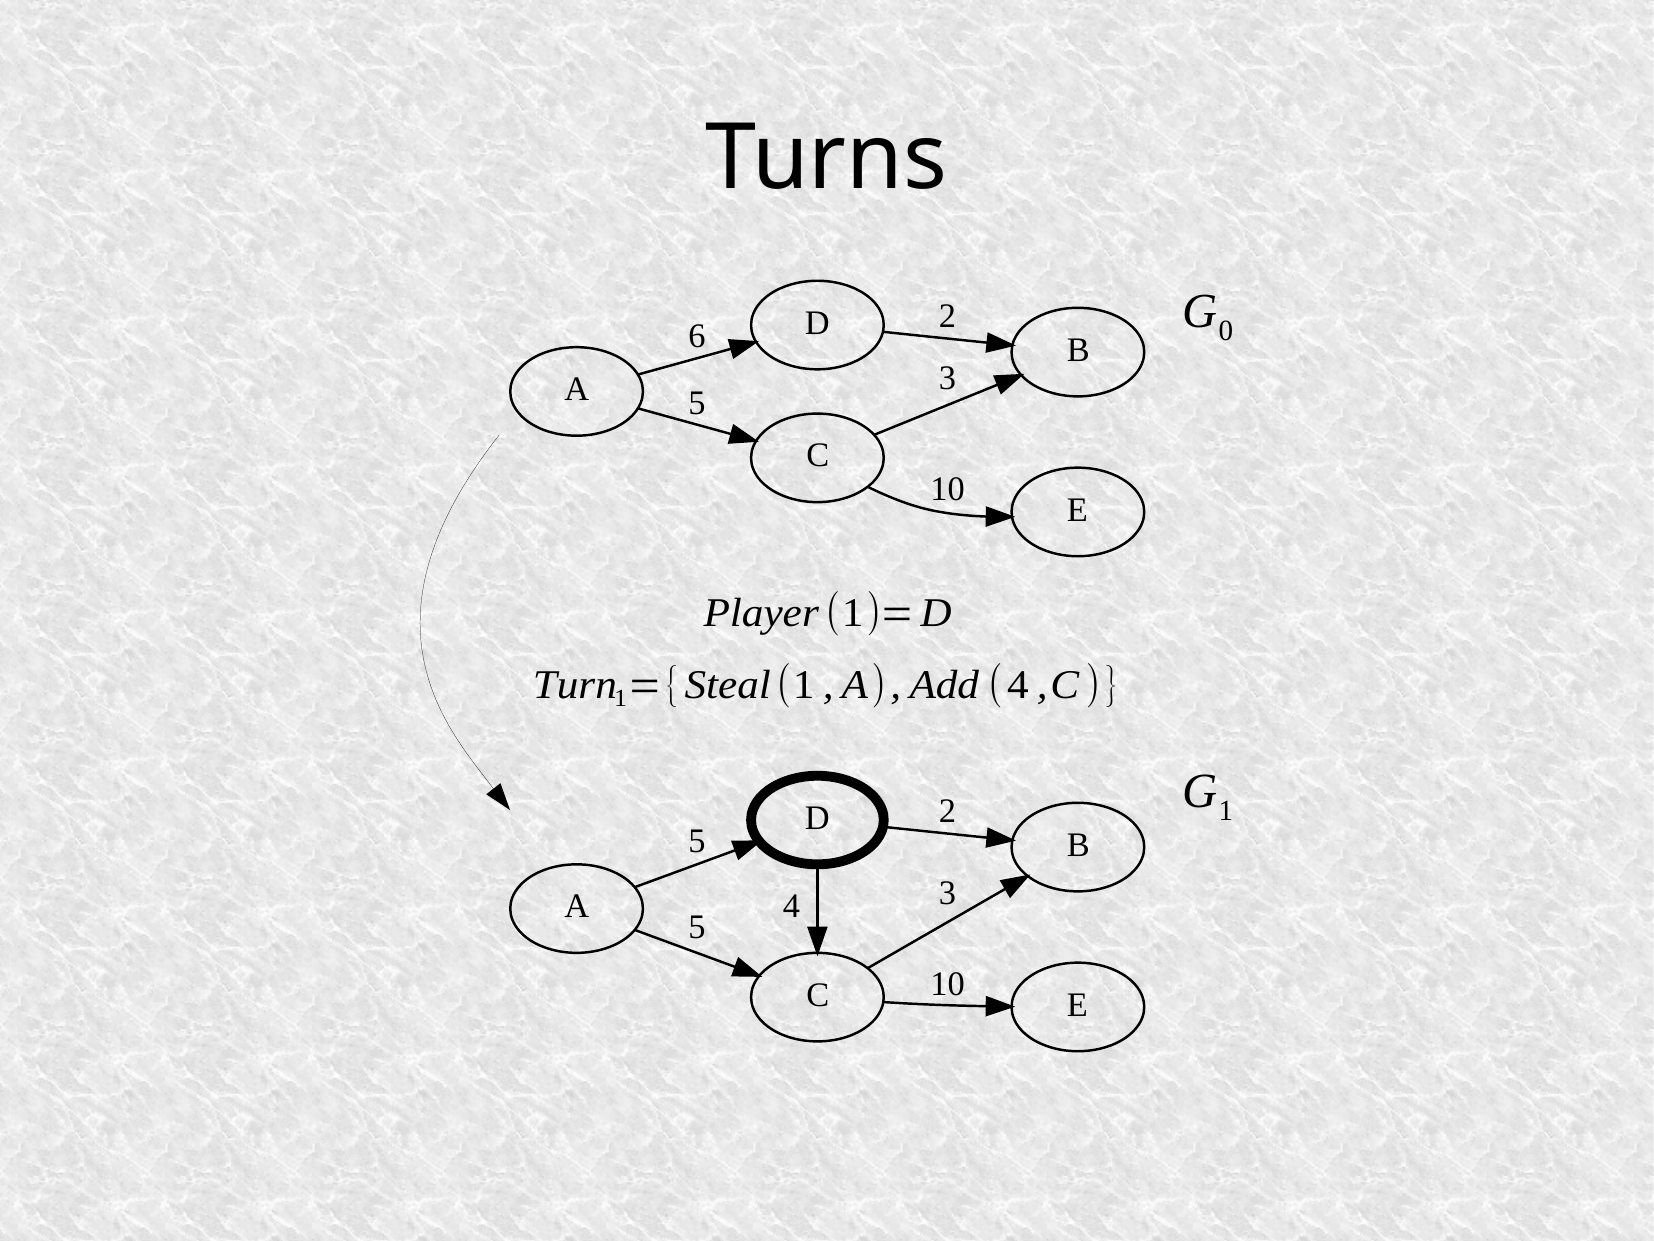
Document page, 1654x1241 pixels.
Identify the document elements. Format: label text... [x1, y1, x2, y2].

chart [1170, 765, 1246, 827]
picture [0, 0, 1654, 1241]
chart [521, 660, 1131, 713]
chart [690, 588, 963, 638]
title Turns [82, 49, 1571, 257]
chart [1170, 285, 1247, 347]
